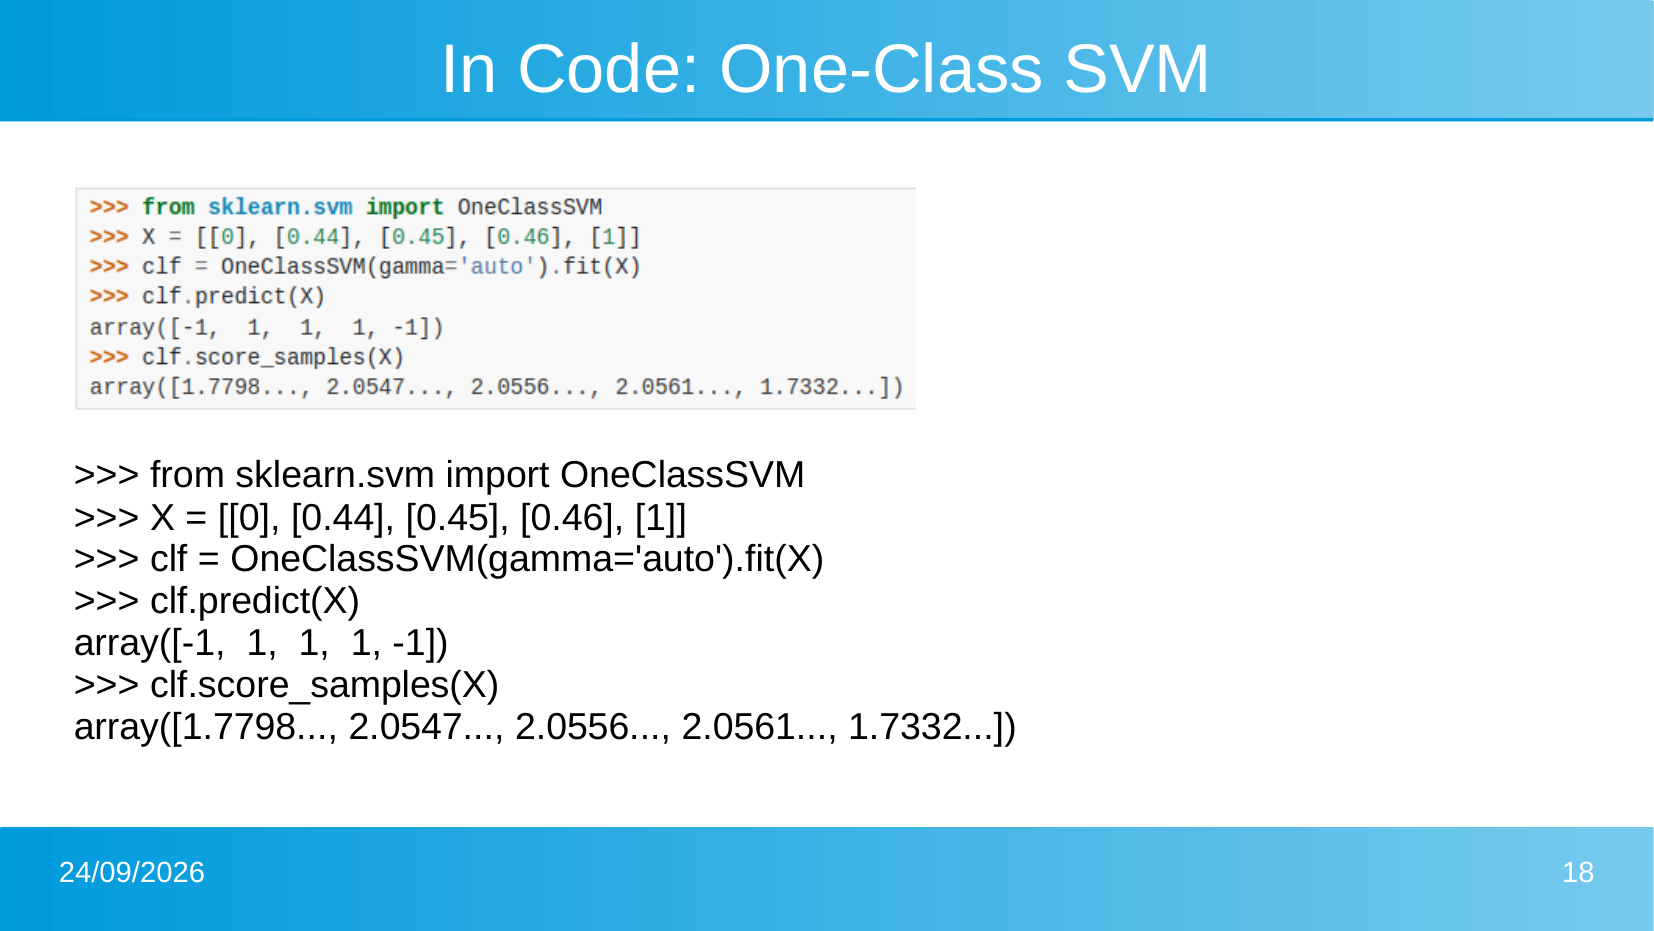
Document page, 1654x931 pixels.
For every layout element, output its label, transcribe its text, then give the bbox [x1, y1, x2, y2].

picture [68, 177, 916, 424]
text_box >>> from sklearn.svm import OneClassSVM >>> X = [[0], [0.44], [0.45], [0.46], [1]] >>> clf = OneClassSVM(gamma='auto').fit(X) >>> clf.predict(X) array([-1, 1, 1, 1, -1]) >>> clf.score_samples(X) array([1.7798..., 2.0547..., 2.0556..., 2.0561..., 1.7332...]) [59, 446, 1241, 798]
title In Code: One-Class SVM [59, 29, 1595, 108]
